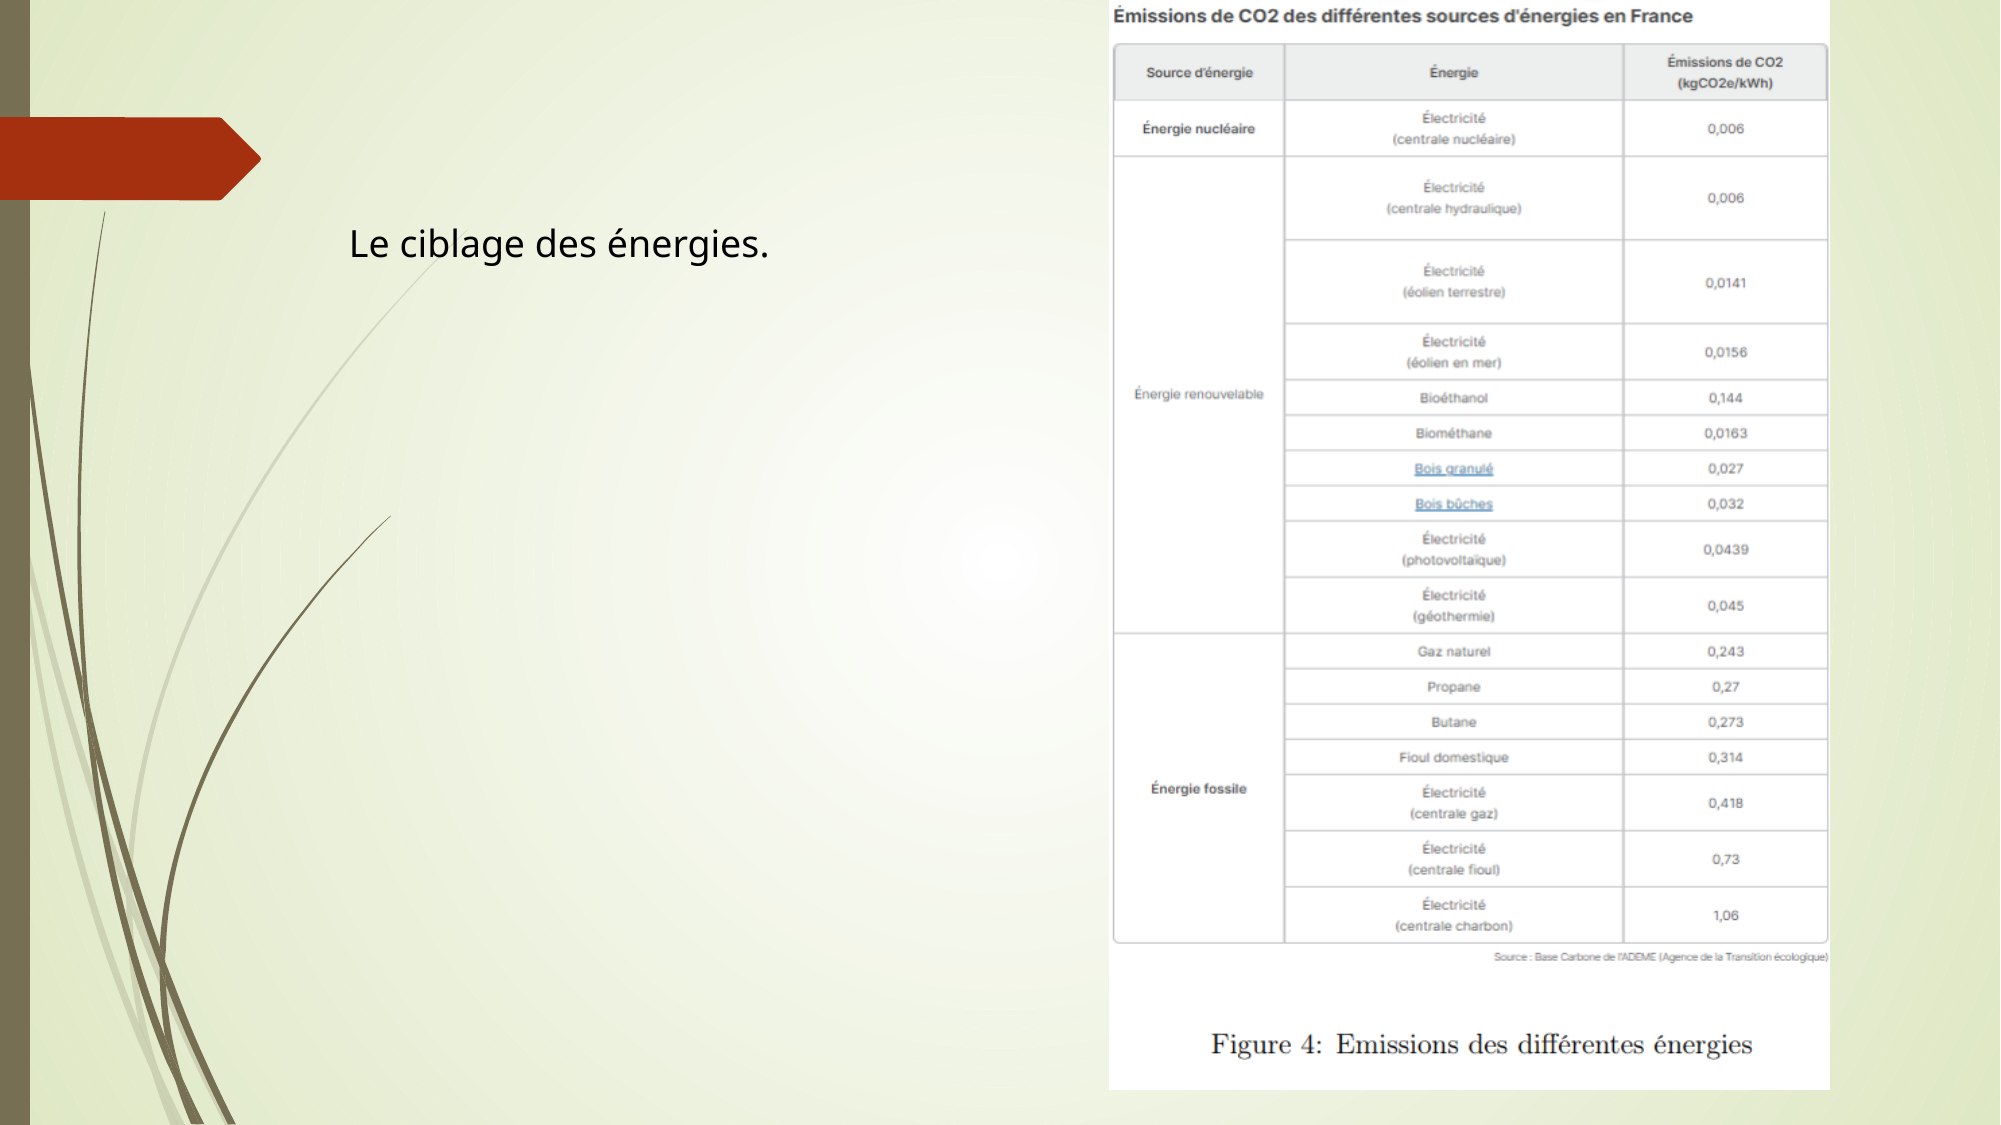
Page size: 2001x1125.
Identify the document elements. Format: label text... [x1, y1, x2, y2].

picture [1109, 0, 1830, 1090]
text_box Le ciblage des énergies. [333, 212, 891, 274]
